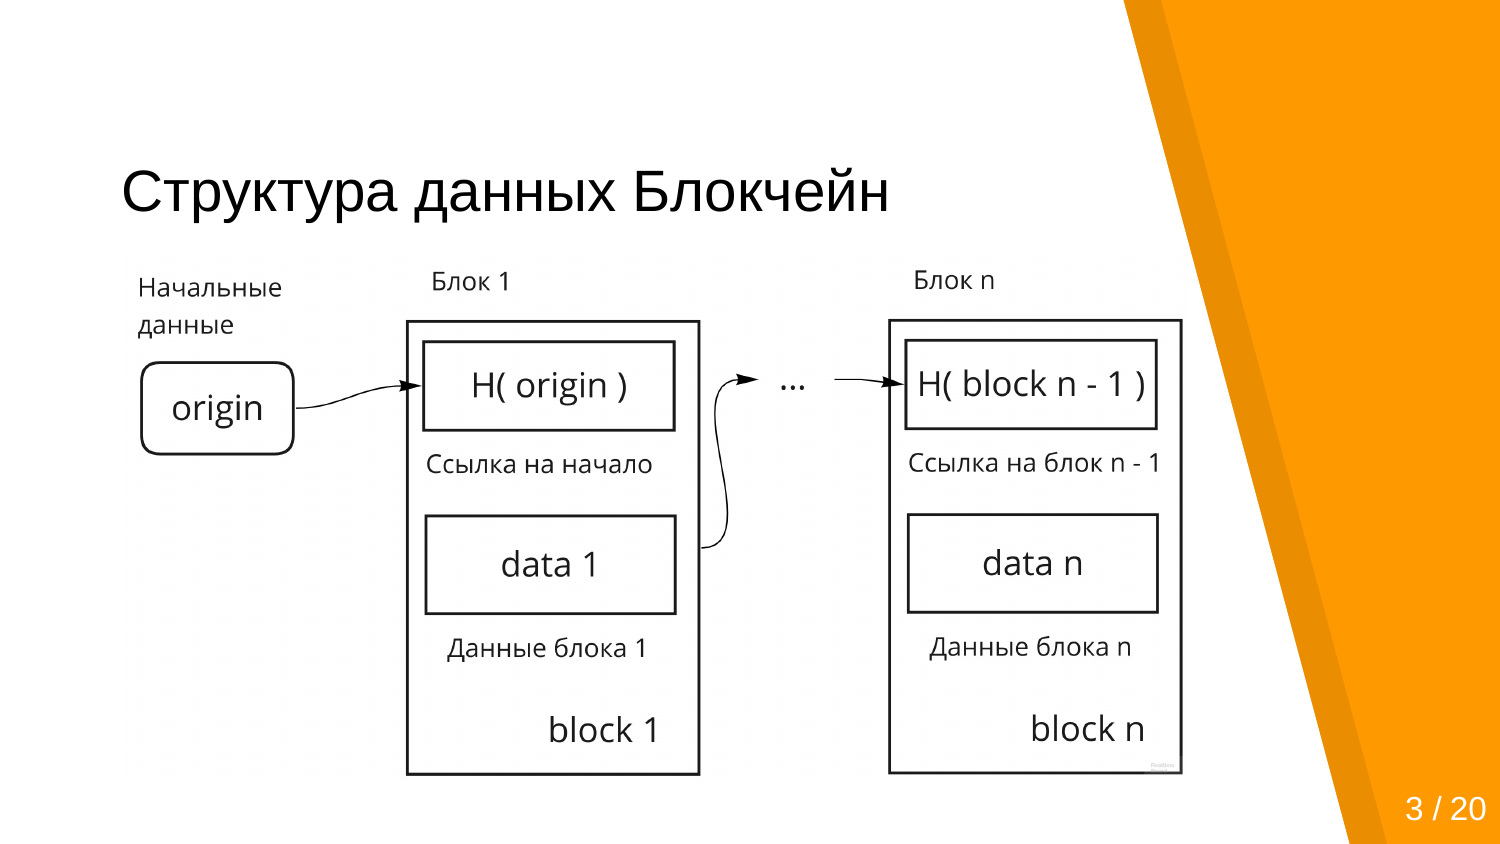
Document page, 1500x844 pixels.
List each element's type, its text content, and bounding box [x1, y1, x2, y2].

title Структура данных Блокчейн [121, 150, 910, 232]
picture [124, 252, 1186, 780]
